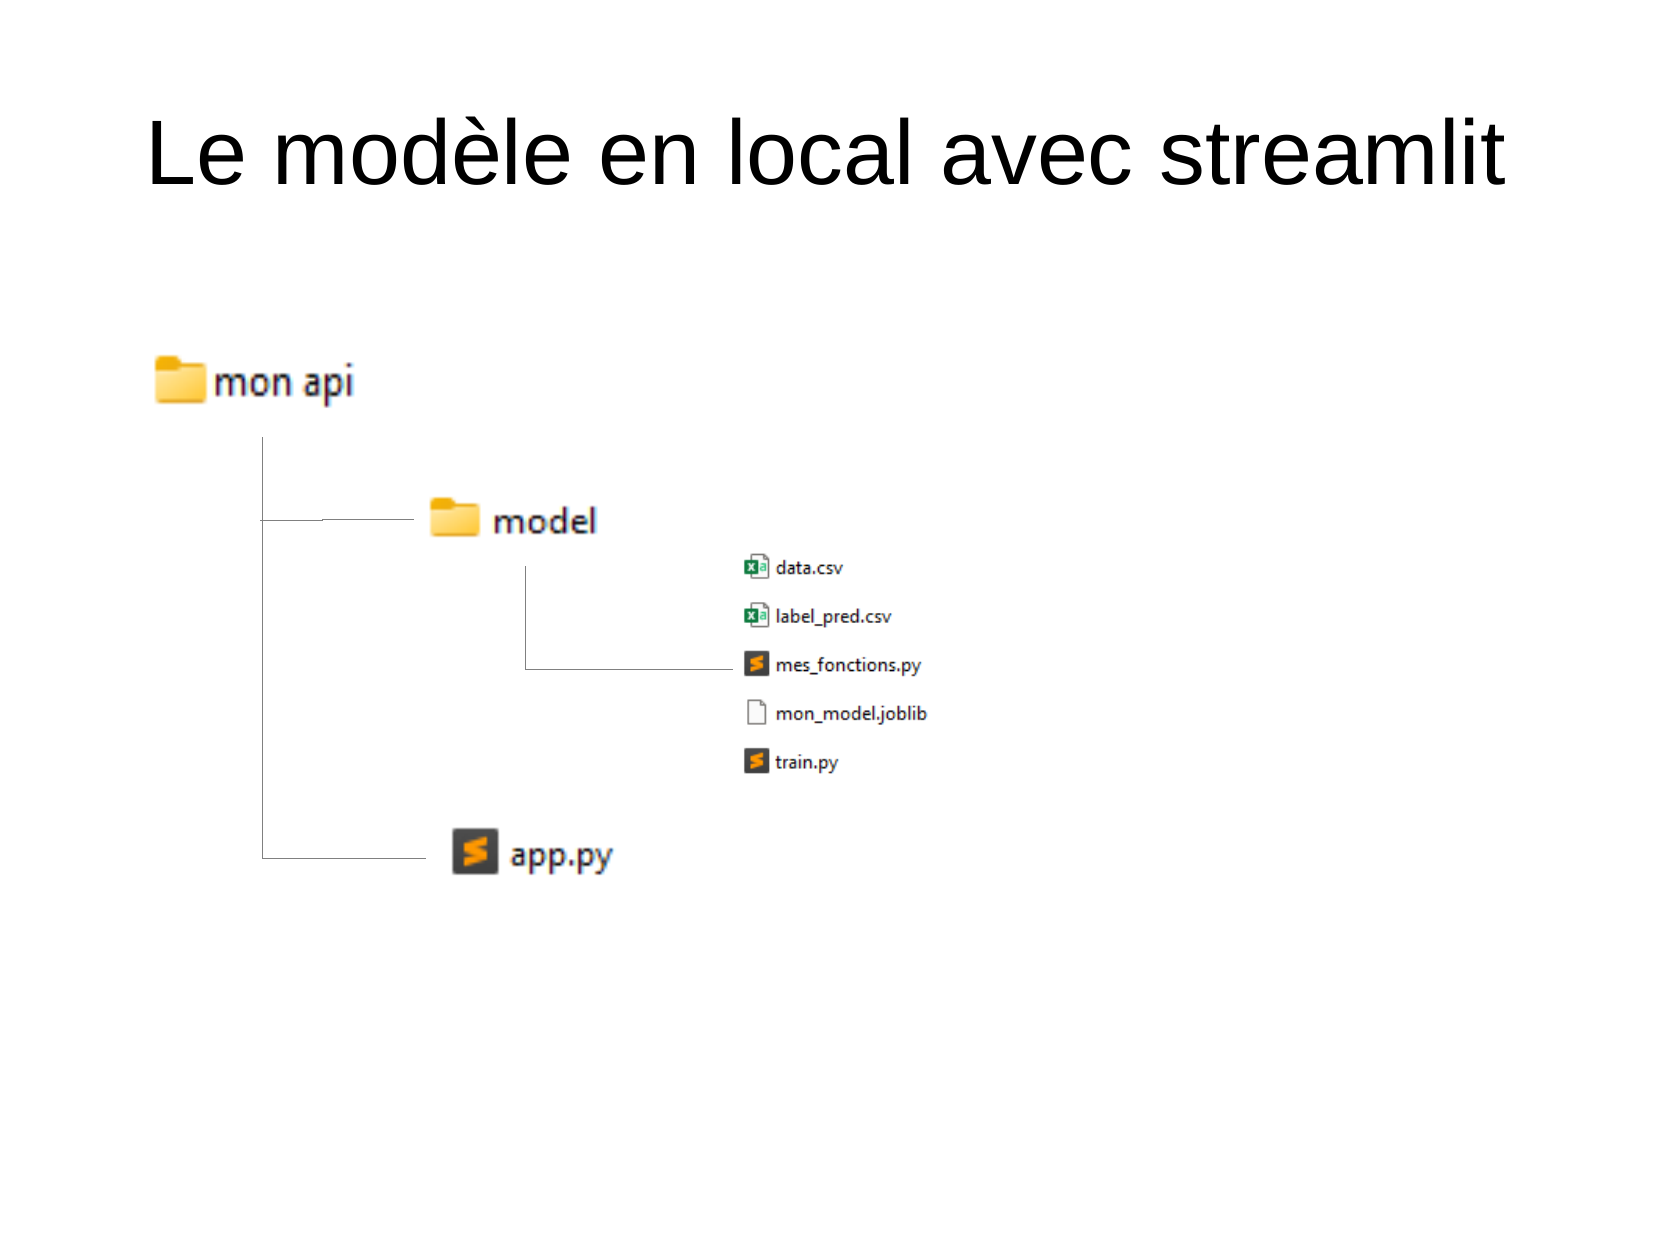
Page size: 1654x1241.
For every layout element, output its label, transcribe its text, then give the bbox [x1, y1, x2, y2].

picture [134, 332, 390, 438]
title Le modèle en local avec streamlit [82, 49, 1571, 257]
picture [413, 472, 638, 567]
picture [425, 818, 662, 898]
picture [732, 543, 951, 797]
